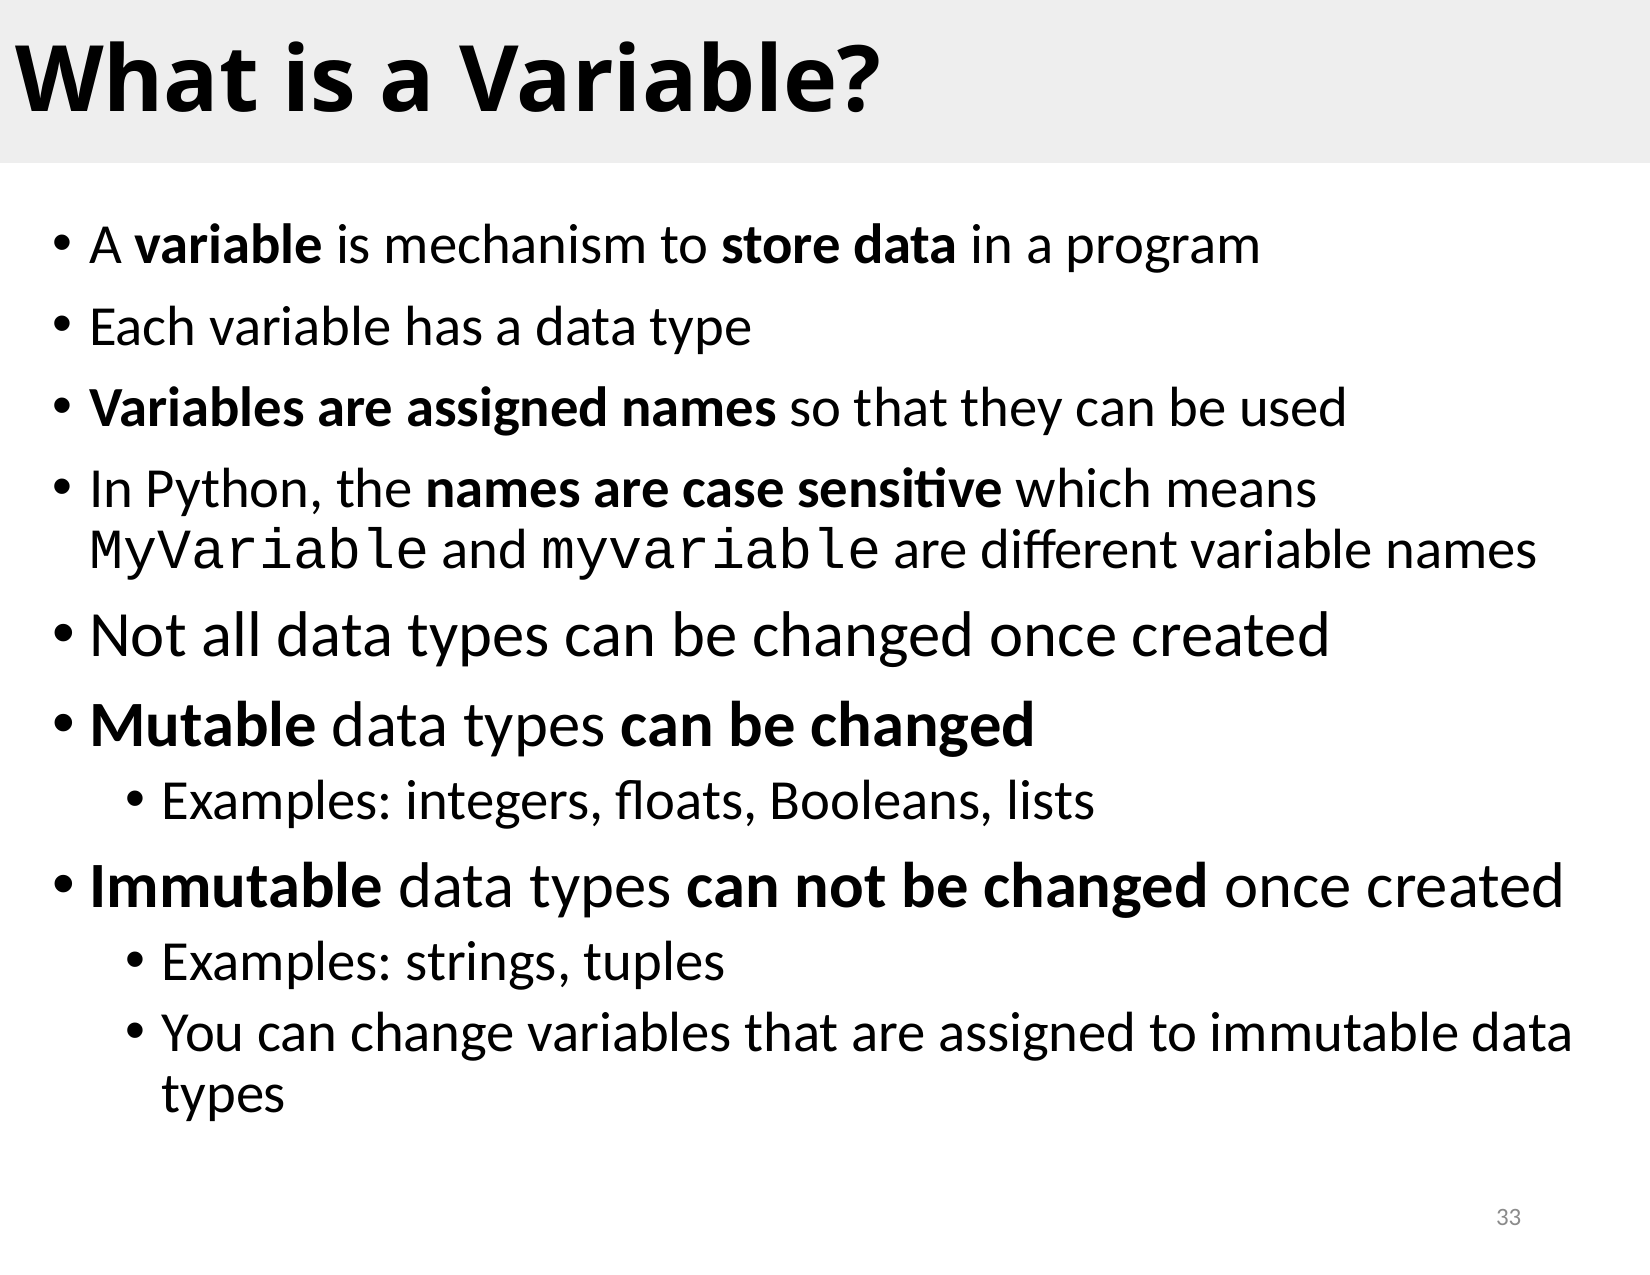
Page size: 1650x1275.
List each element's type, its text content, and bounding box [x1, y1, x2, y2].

title What is a Variable? [0, 0, 1650, 163]
list A variable is mechanism to store data in a program Each variable has a data type Variables are assigned names so that they can be used In Python, the names are case sensitive which means MyVariable and myvariable are different variable names Not all data types can be changed once created Mutable data types can be changed Examples: integers, floats, Booleans, lists Immutable data types can not be changed once created Examples: strings, tuples You can change variables that are assigned to immutable data types [37, 207, 1595, 1250]
